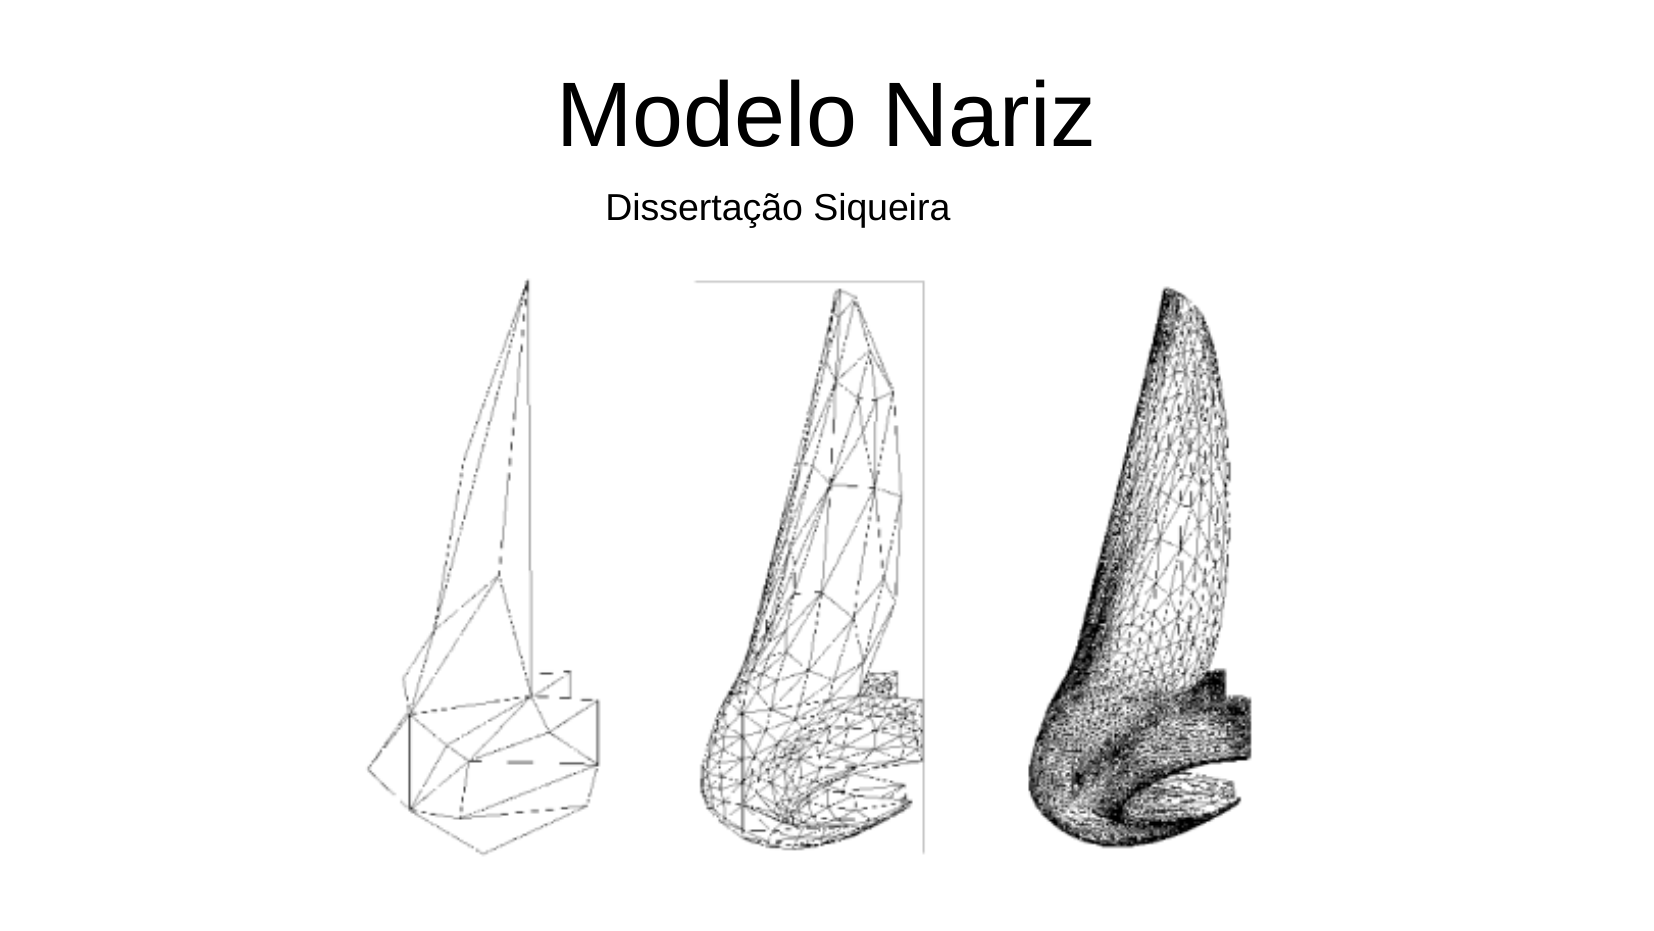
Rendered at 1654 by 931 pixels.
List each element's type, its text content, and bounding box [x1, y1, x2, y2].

picture [260, 271, 1323, 871]
text_box Dissertação Siqueira [590, 179, 1016, 237]
title Modelo Nariz [82, 37, 1571, 193]
